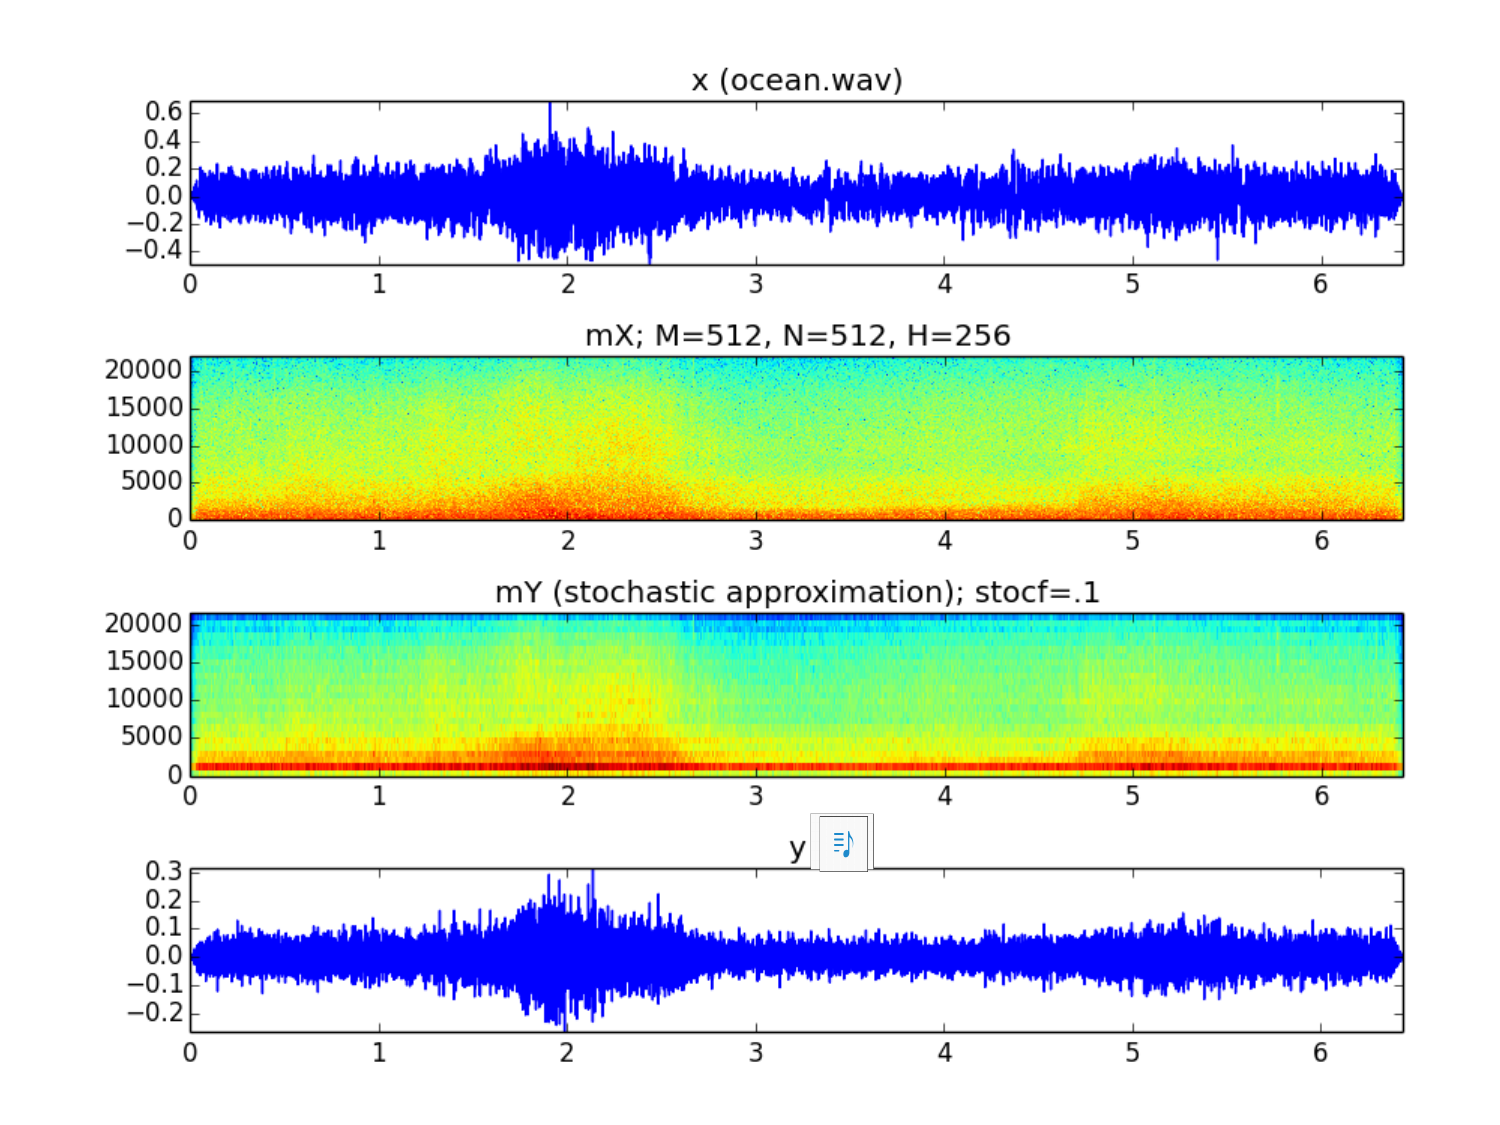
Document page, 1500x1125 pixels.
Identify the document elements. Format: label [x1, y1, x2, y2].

text_box [810, 812, 875, 873]
picture [79, 41, 1430, 1092]
